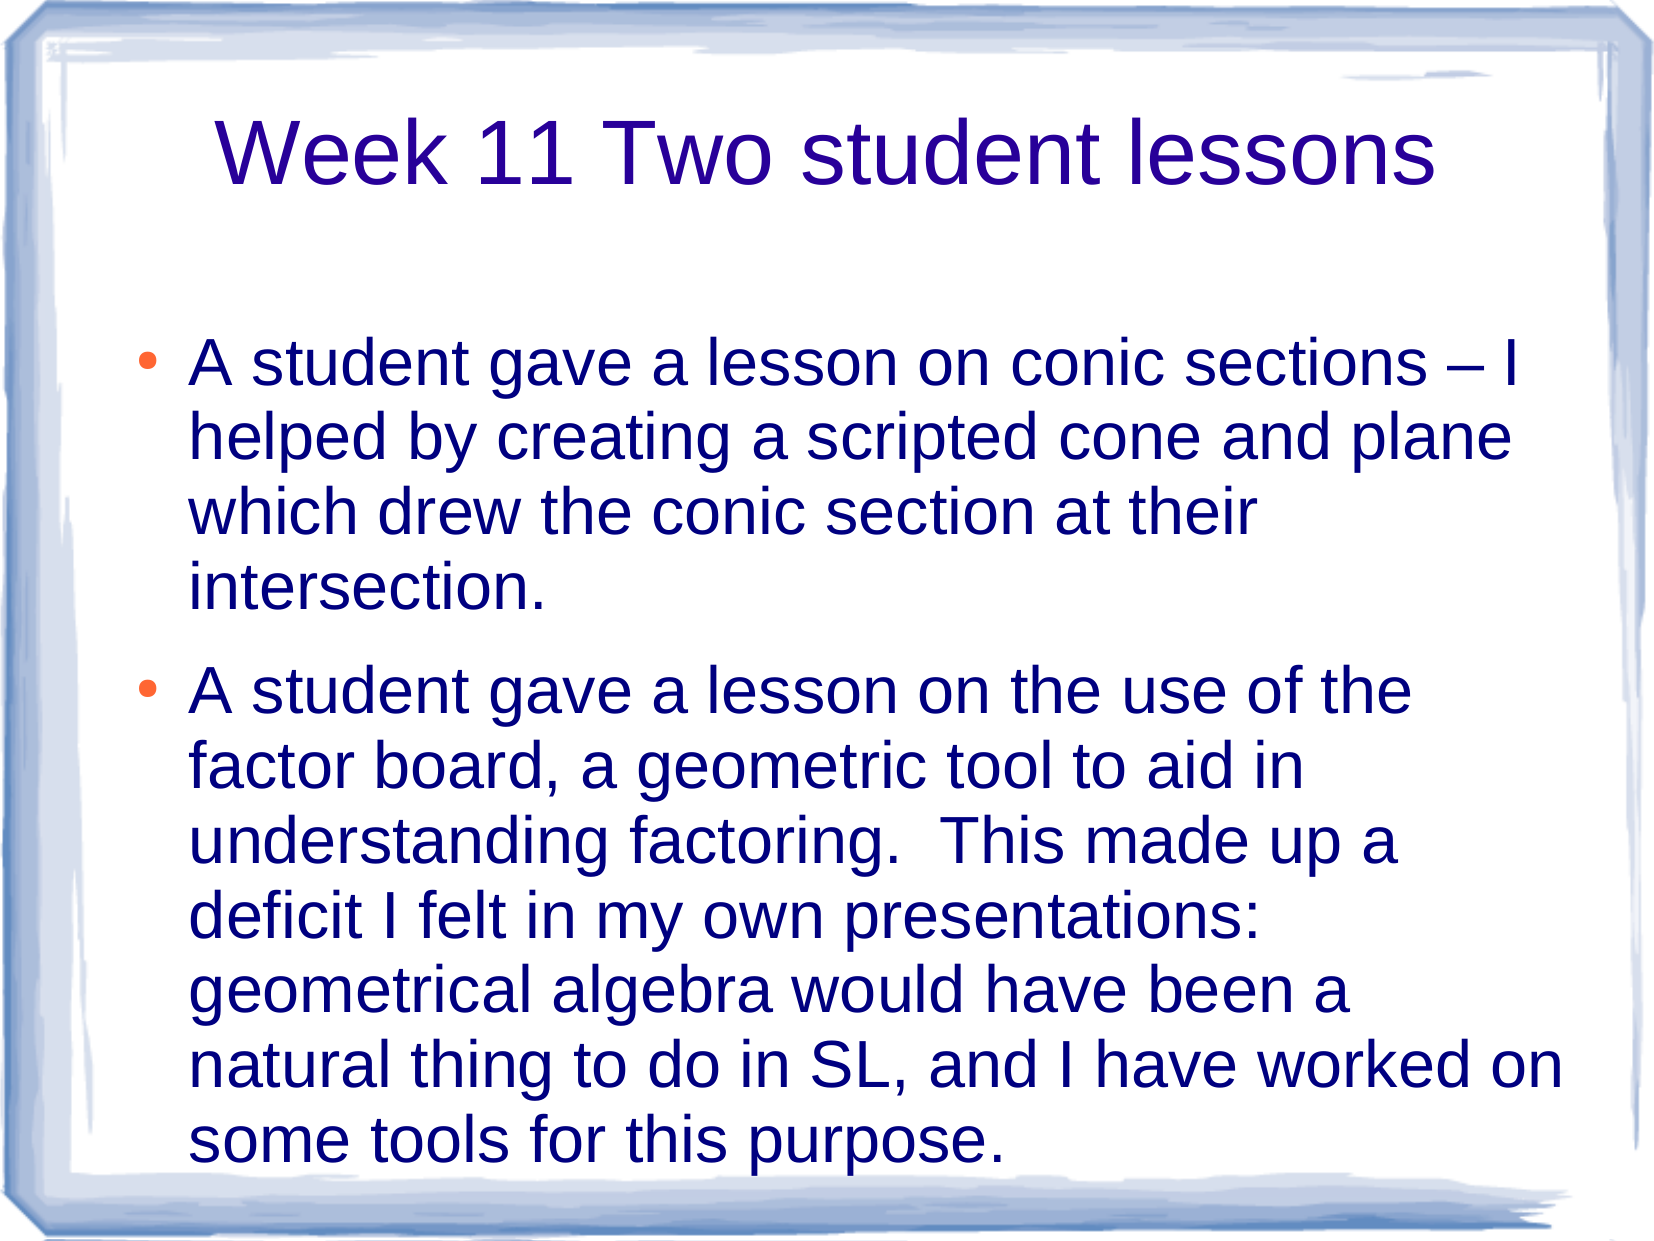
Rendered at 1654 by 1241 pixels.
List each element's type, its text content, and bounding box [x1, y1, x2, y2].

list A student gave a lesson on conic sections – I helped by creating a scripted cone and plane which drew the conic section at their intersection. A student gave a lesson on the use of the factor board, a geometric tool to aid in understanding factoring. This made up a deficit I felt in my own presentations: geometrical algebra would have been a natural thing to do in SL, and I have worked on some tools for this purpose. [118, 324, 1571, 1177]
title Week 11 Two student lessons [82, 56, 1571, 250]
picture [0, 0, 1654, 1241]
